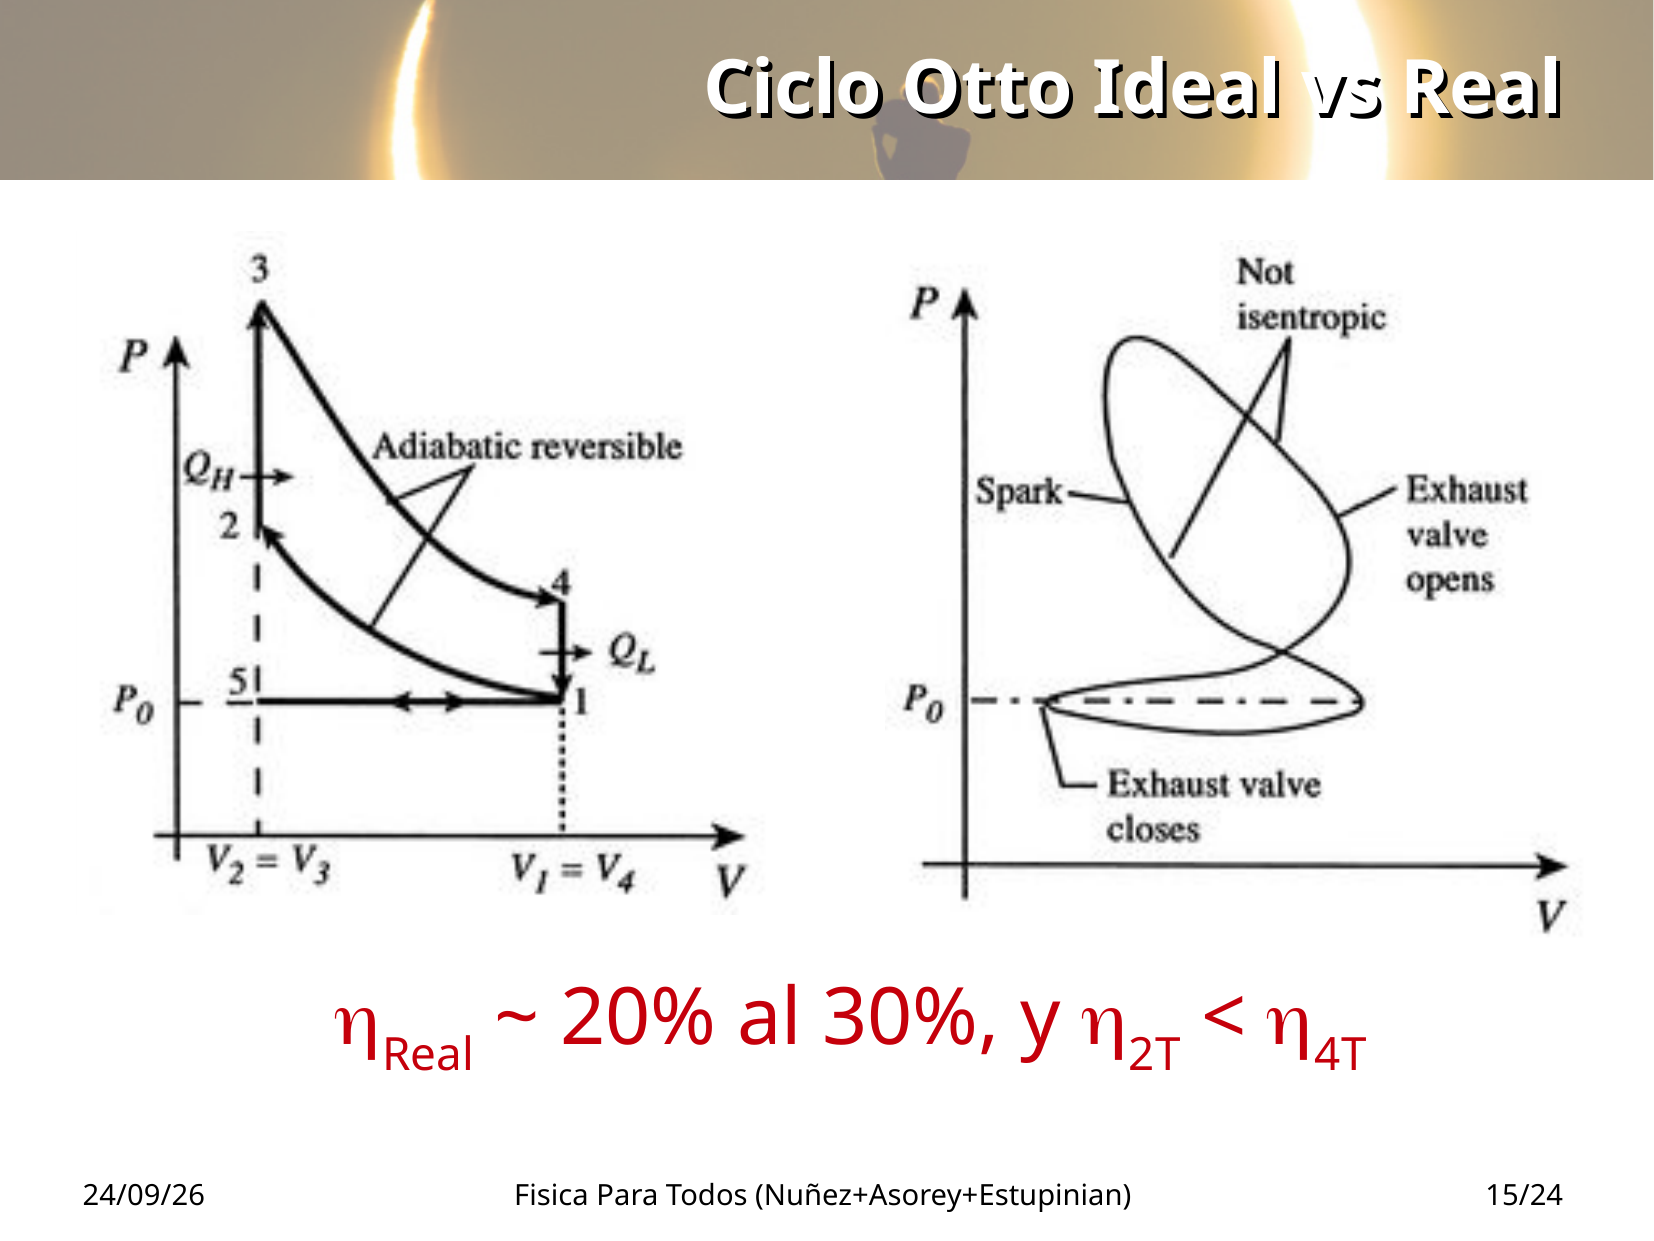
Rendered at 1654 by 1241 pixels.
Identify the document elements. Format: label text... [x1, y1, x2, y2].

picture [75, 231, 802, 916]
picture [885, 240, 1606, 961]
title Ciclo Otto Ideal vs Real [75, 19, 1564, 151]
picture [0, 0, 1654, 180]
text_box hReal ~ 20% al 30%, y h2T < h4T [253, 960, 1381, 1108]
